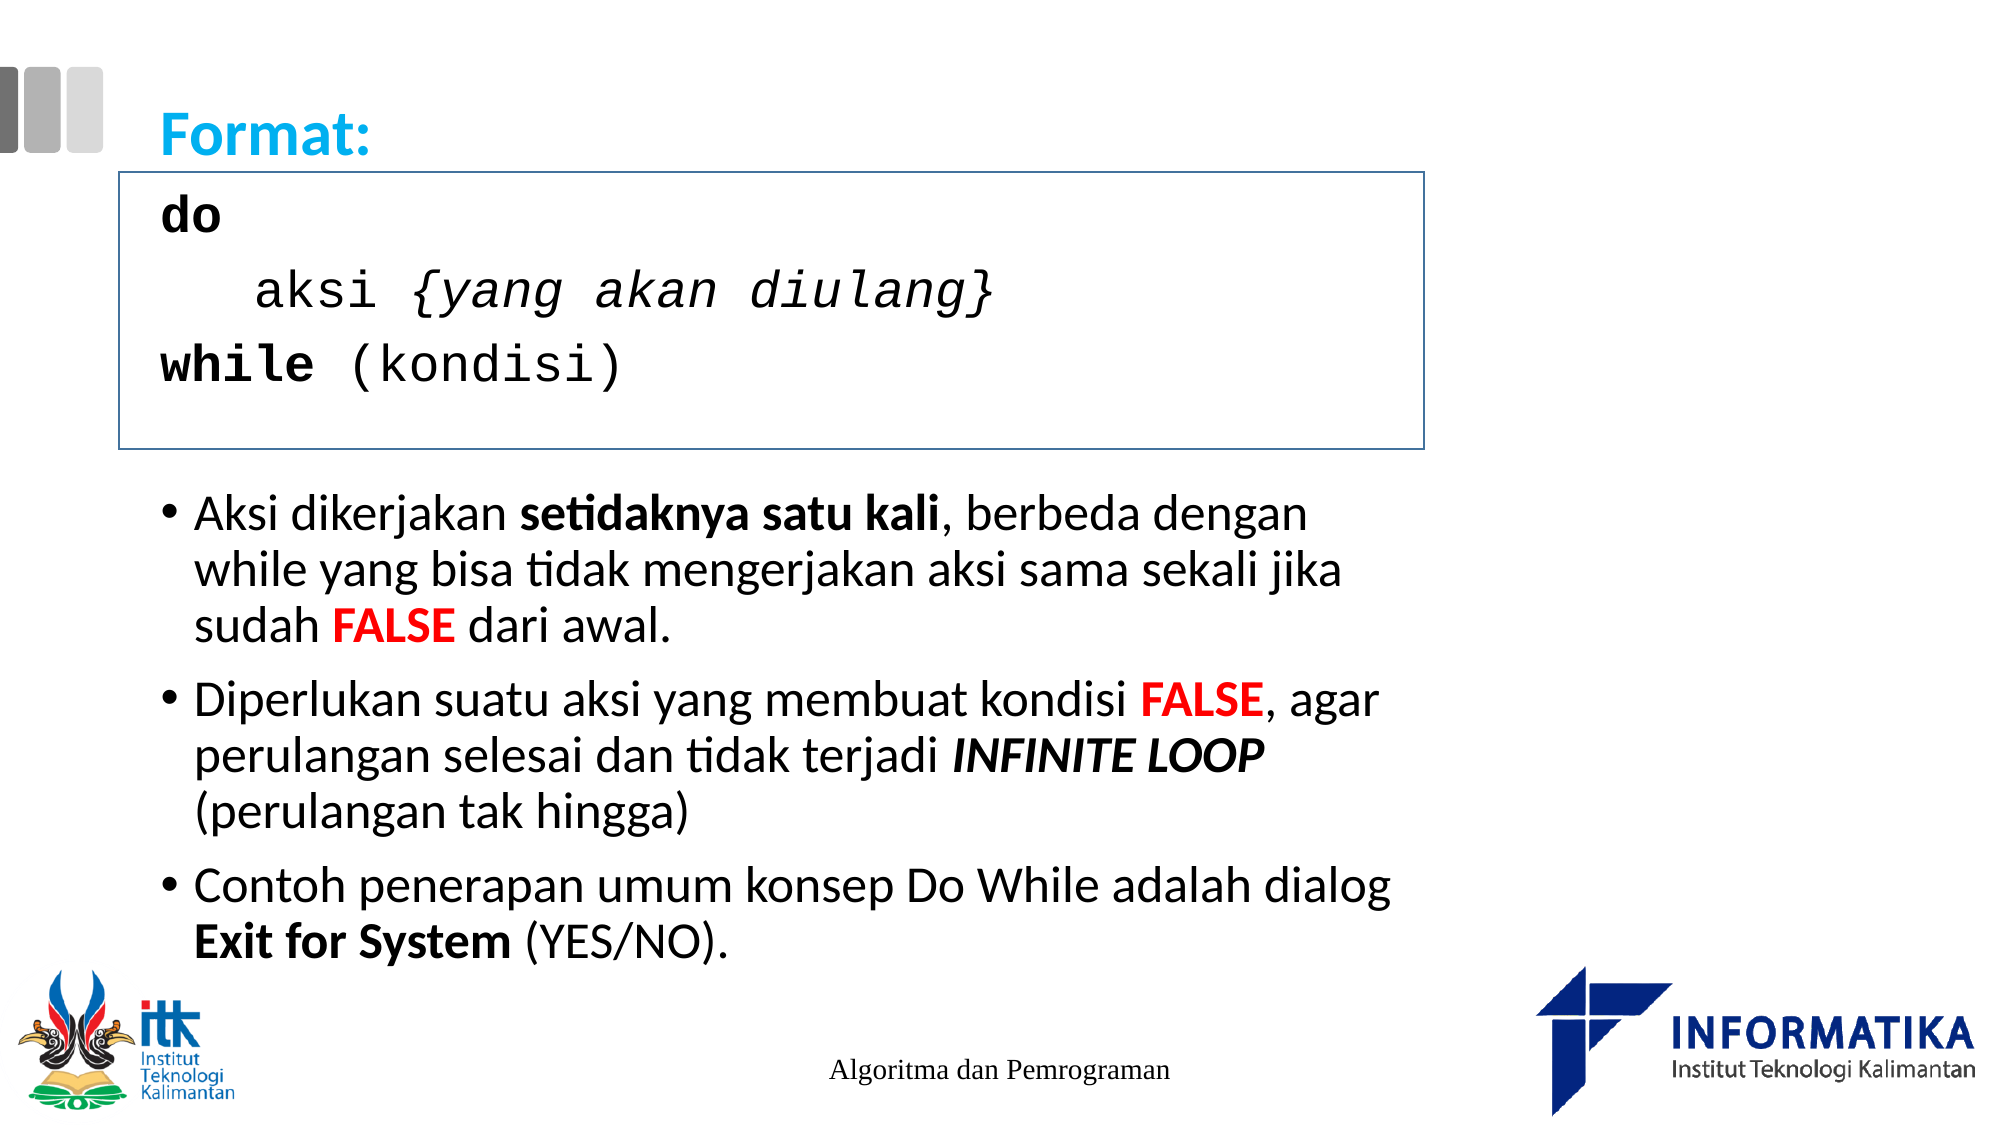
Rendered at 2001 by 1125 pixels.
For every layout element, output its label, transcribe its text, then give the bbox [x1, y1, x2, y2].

picture [0, 935, 253, 1125]
list Format: do aksi {yang akan diulang} while (kondisi) Aksi dikerjakan setidaknya satu kali, berbeda dengan while yang bisa tidak mengerjakan aksi sama sekali jika sudah FALSE dari awal. Diperlukan suatu aksi yang membuat kondisi FALSE, agar perulangan selesai dan tidak terjadi INFINITE LOOP (perulangan tak hingga) Contoh penerapan umum konsep Do While adalah dialog Exit for System (YES/NO). [145, 173, 1423, 448]
picture [1534, 965, 1976, 1118]
list Format: do aksi {yang akan diulang} while (kondisi) Aksi dikerjakan setidaknya satu kali, berbeda dengan while yang bisa tidak mengerjakan aksi sama sekali jika sudah FALSE dari awal. Diperlukan suatu aksi yang membuat kondisi FALSE, agar perulangan selesai dan tidak terjadi INFINITE LOOP (perulangan tak hingga) Contoh penerapan umum konsep Do While adalah dialog Exit for System (YES/NO). [145, 92, 1440, 983]
